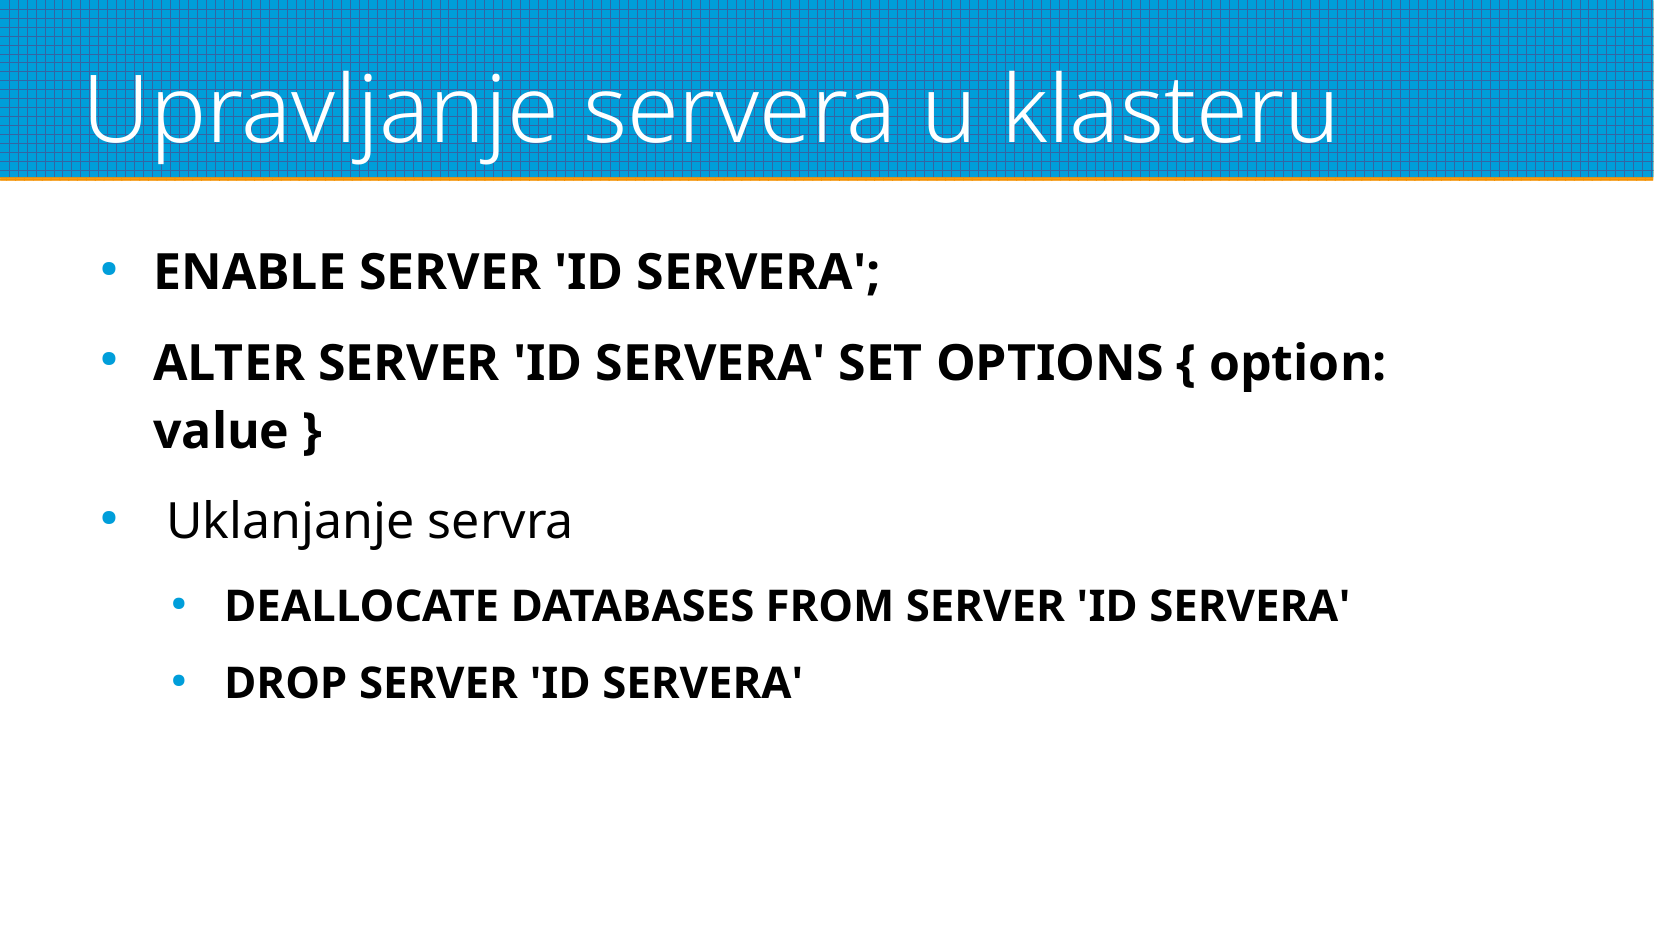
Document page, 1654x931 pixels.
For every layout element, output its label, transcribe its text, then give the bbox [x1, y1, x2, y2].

list ENABLE SERVER 'ID SERVERA'; ALTER SERVER 'ID SERVERA' SET OPTIONS { option: value } Uklanjanje servra DEALLOCATE DATABASES FROM SERVER 'ID SERVERA' DROP SERVER 'ID SERVERA' [82, 236, 1563, 811]
title Upravljanje servera u klasteru [82, 14, 1571, 171]
